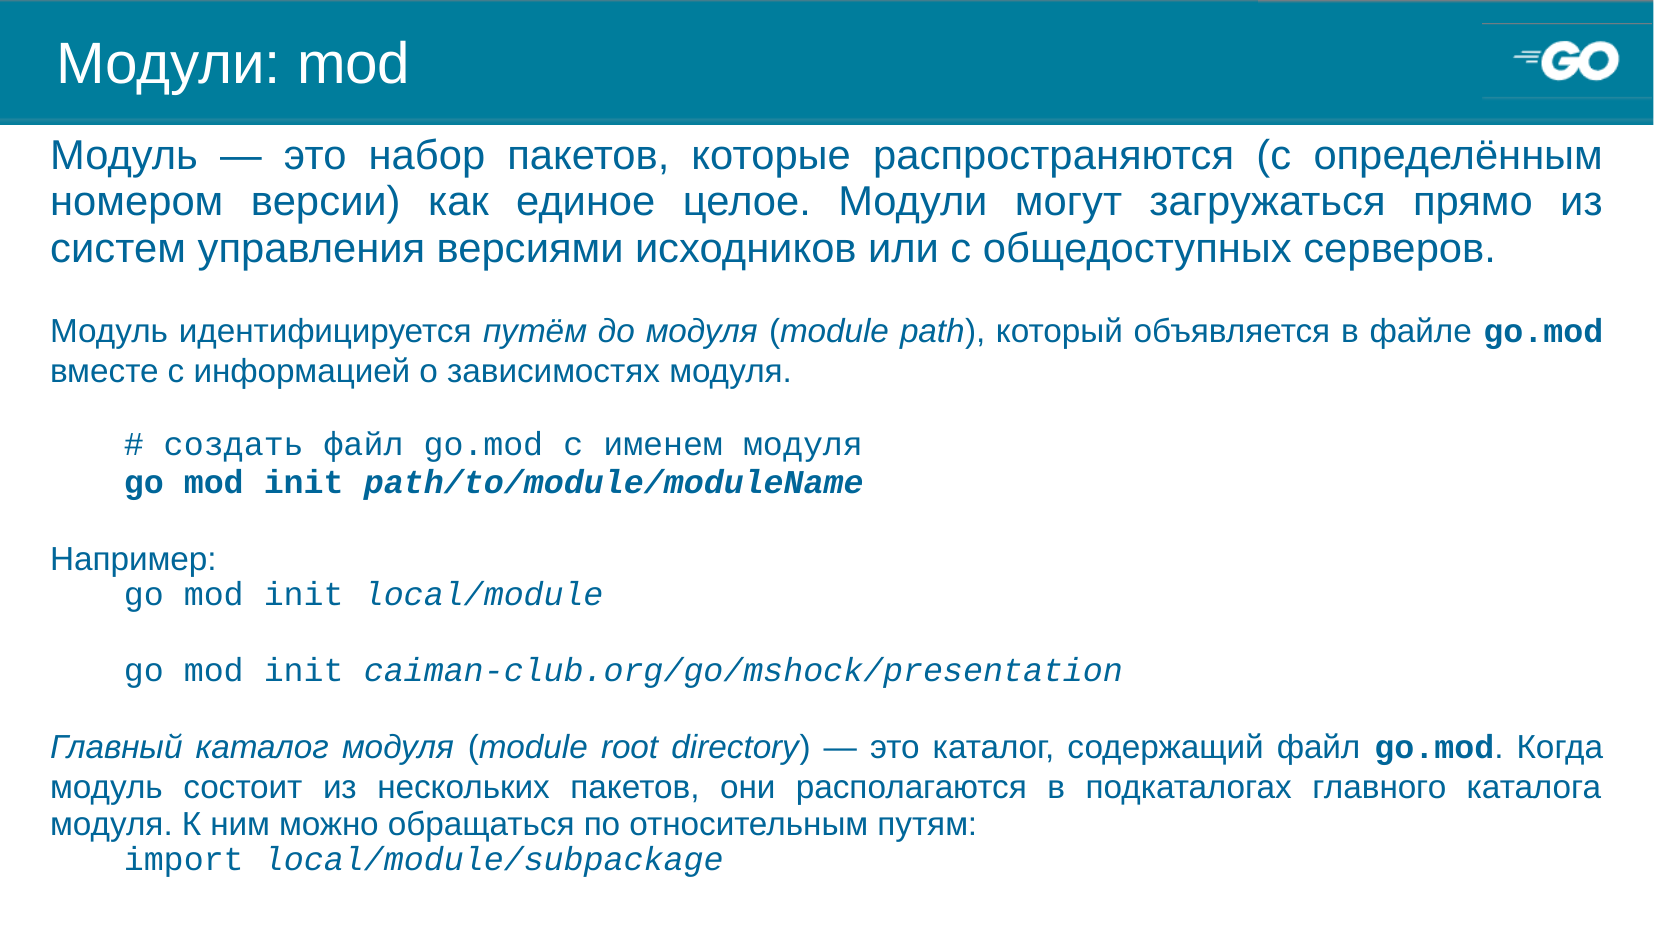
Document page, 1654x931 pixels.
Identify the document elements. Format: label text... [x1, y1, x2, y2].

text_box Модули: mod [41, 23, 1495, 104]
picture [1542, 41, 1619, 81]
text_box Модуль — это набор пакетов, которые распространяются (с определённым номером версии) как единое целое. Модули могут загружаться прямо из систем управления версиями исходников или с общедоступных серверов. Модуль идентифицируется путём до модуля (module path), который объявляется в файле go.mod вместе с информацией о зависимостях модуля. # создать файл go.mod с именем модуля go mod init path/to/module/moduleName Например: go mod init local/module go mod init caiman-club.org/go/mshock/presentation Главный каталог модуля (module root directory) — это каталог, содержащий файл go.mod. Когда модуль состоит из нескольких пакетов, они располагаются в подкаталогах главного каталога модуля. К ним можно обращаться по относительным путям: import local/module/subpackage [35, 124, 1619, 898]
